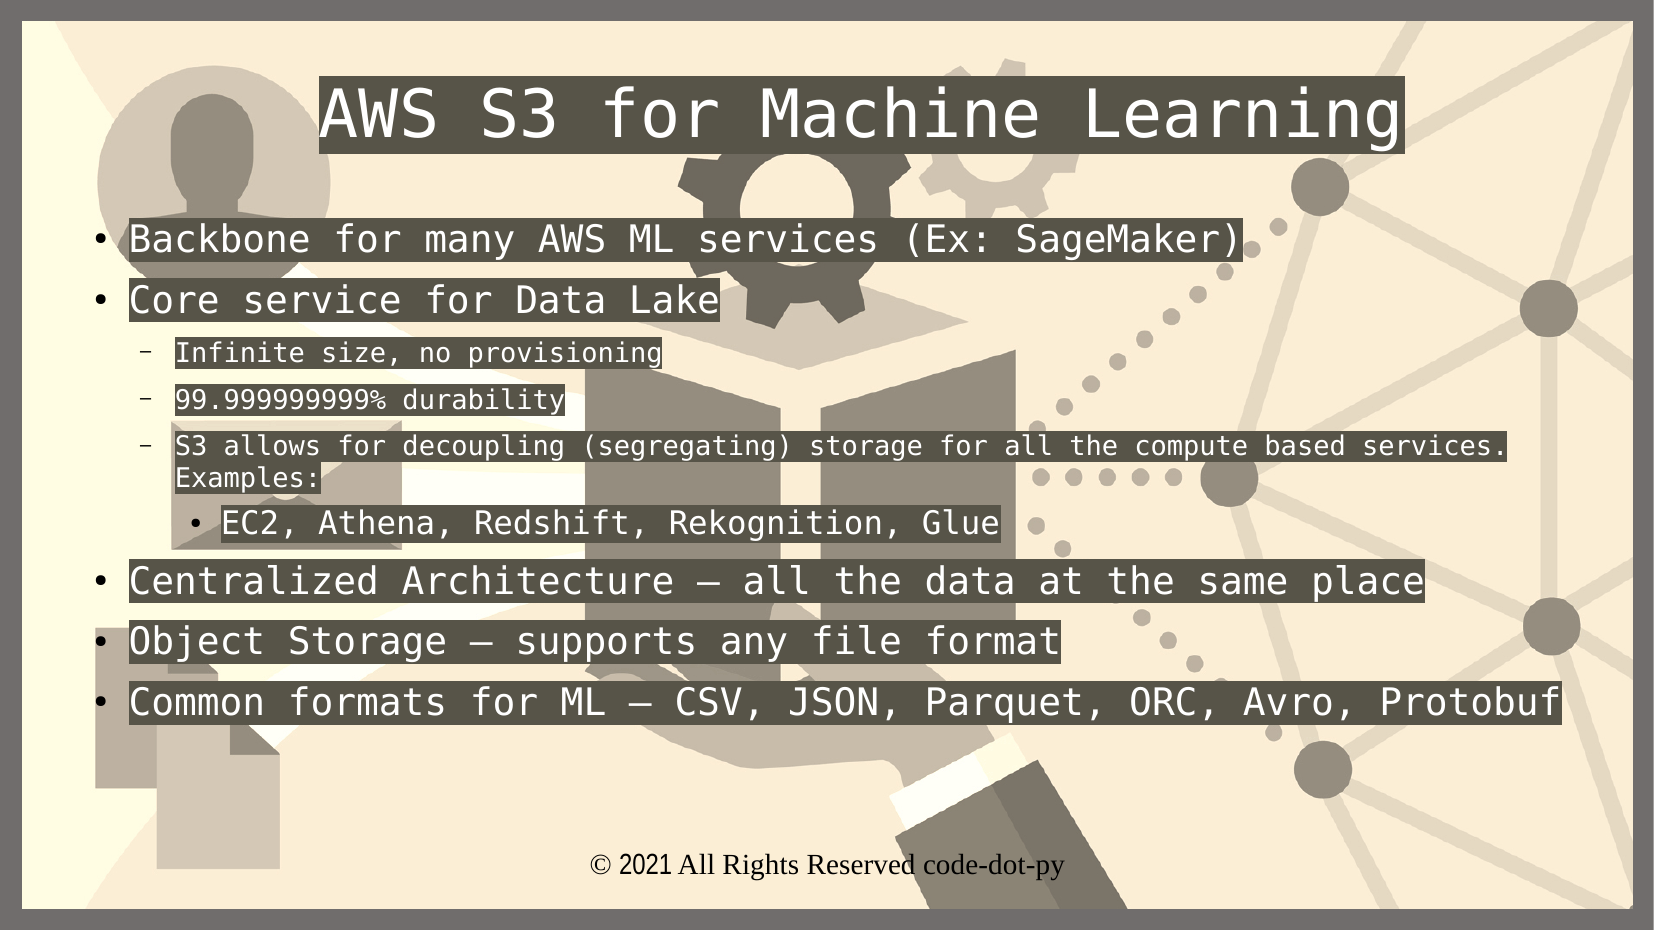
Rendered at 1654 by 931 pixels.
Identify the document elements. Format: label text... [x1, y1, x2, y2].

title AWS S3 for Machine Learning [82, 37, 1571, 193]
list Backbone for many AWS ML services (Ex: SageMaker) Core service for Data Lake Infinite size, no provisioning 99.999999999% durability S3 allows for decoupling (segregating) storage for all the compute based services. Examples: EC2, Athena, Redshift, Rekognition, Glue Centralized Architecture – all the data at the same place Object Storage – supports any file format Common formats for ML – CSV, JSON, Parquet, ORC, Avro, Protobuf [82, 217, 1571, 758]
picture [0, 0, 1654, 930]
